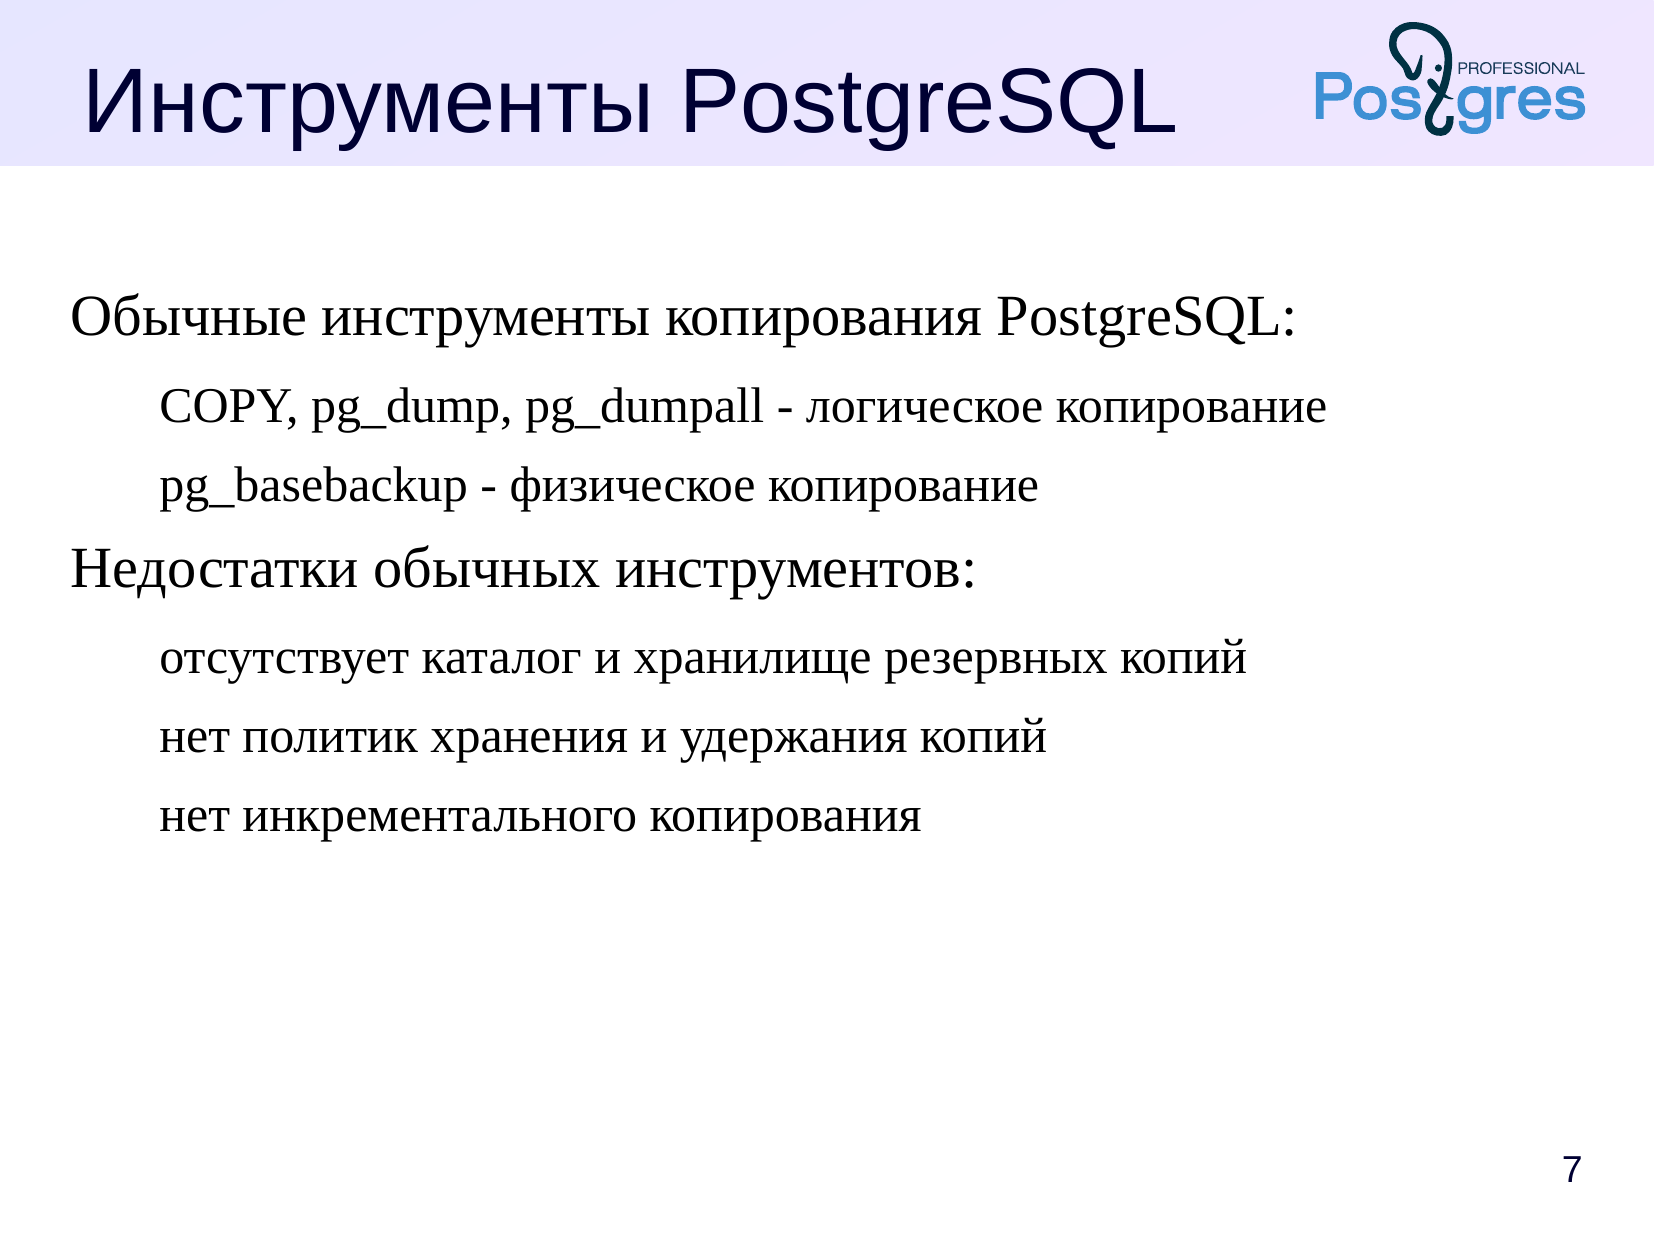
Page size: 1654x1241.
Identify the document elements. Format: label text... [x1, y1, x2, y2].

list Обычные инструменты копирования PostgreSQL: COPY, pg_dump, pg_dumpall - логическое копирование pg_basebackup - физическое копирование Недостатки обычных инструментов: отсутствует каталог и хранилище резервных копий нет политик хранения и удержания копий нет инкрементального копирования [70, 283, 1583, 1134]
title Инструменты PostgreSQL [82, 49, 1252, 153]
